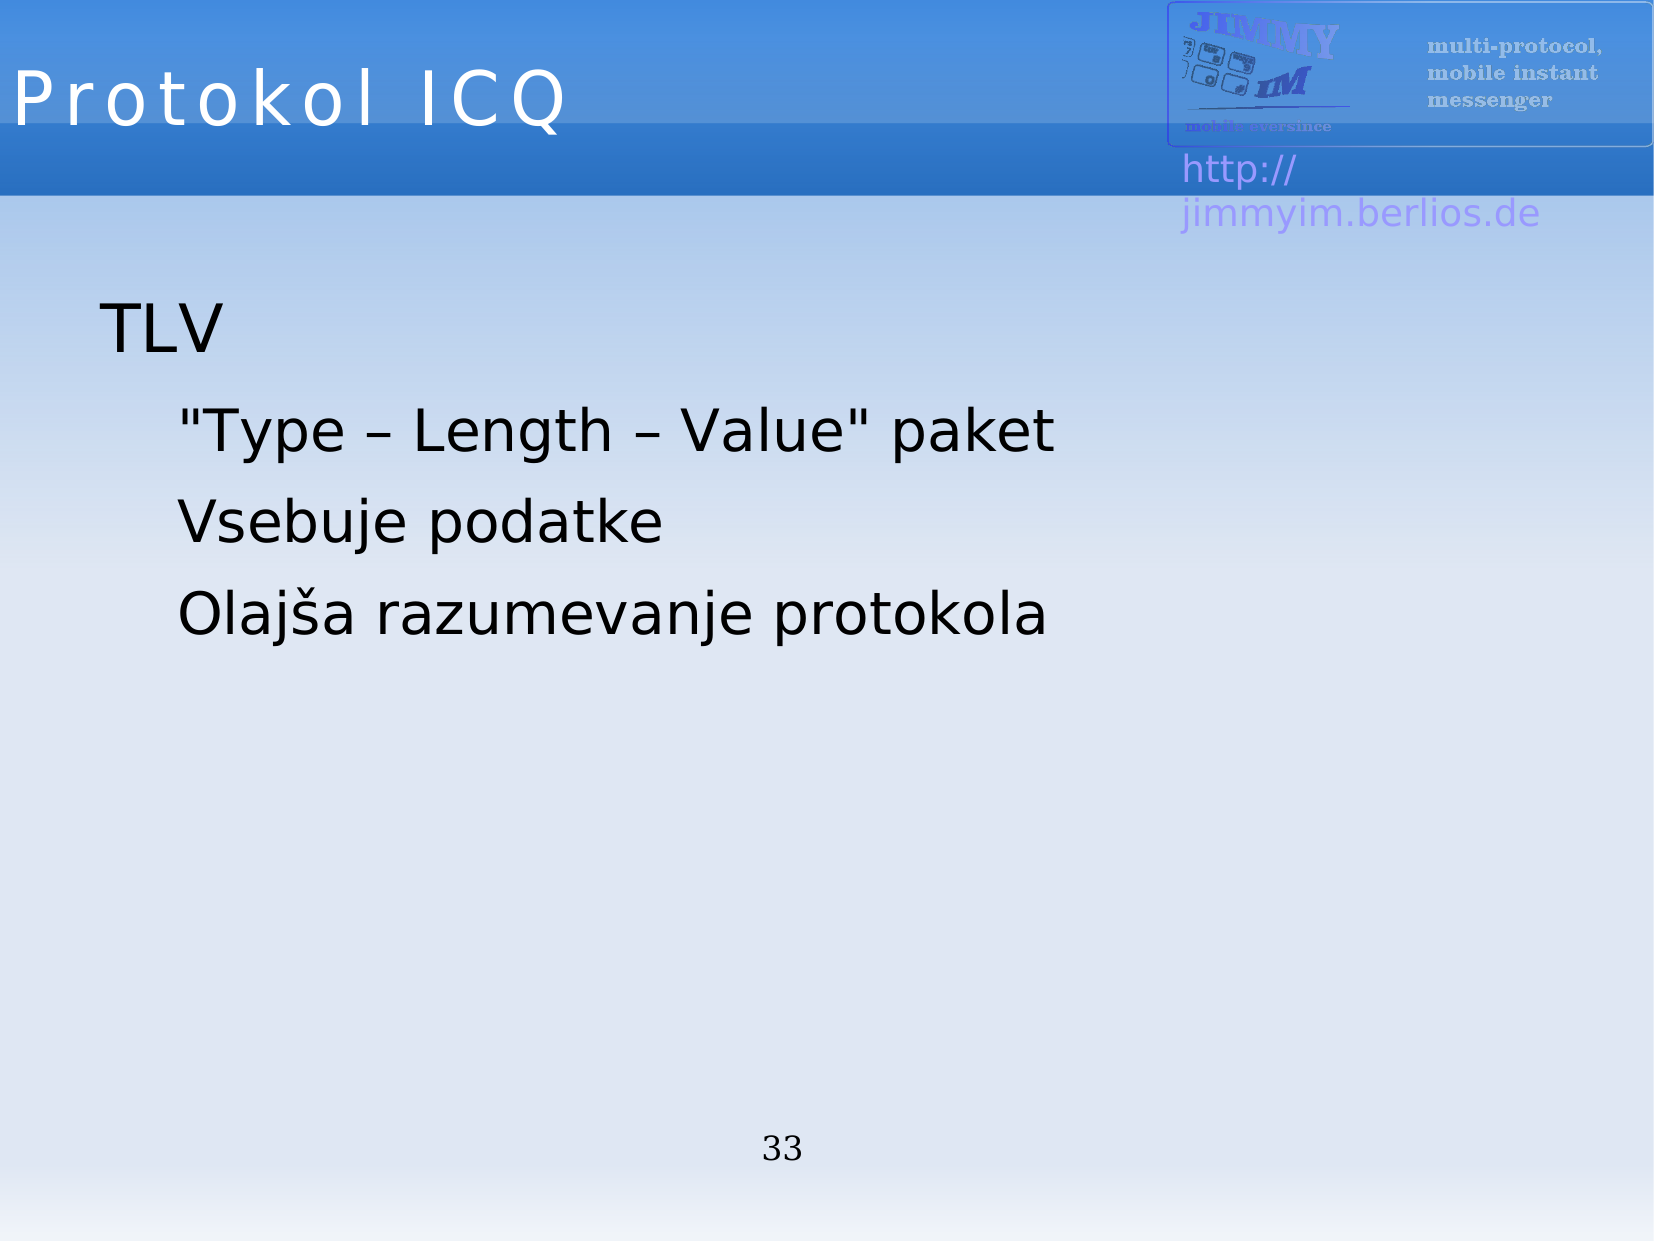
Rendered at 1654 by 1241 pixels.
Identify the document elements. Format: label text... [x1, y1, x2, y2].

picture [0, 0, 1654, 1241]
title Protokol ICQ [11, 7, 1167, 192]
list TLV "Type – Length – Value" paket Vsebuje podatke Olajša razumevanje protokola [82, 290, 1571, 1094]
